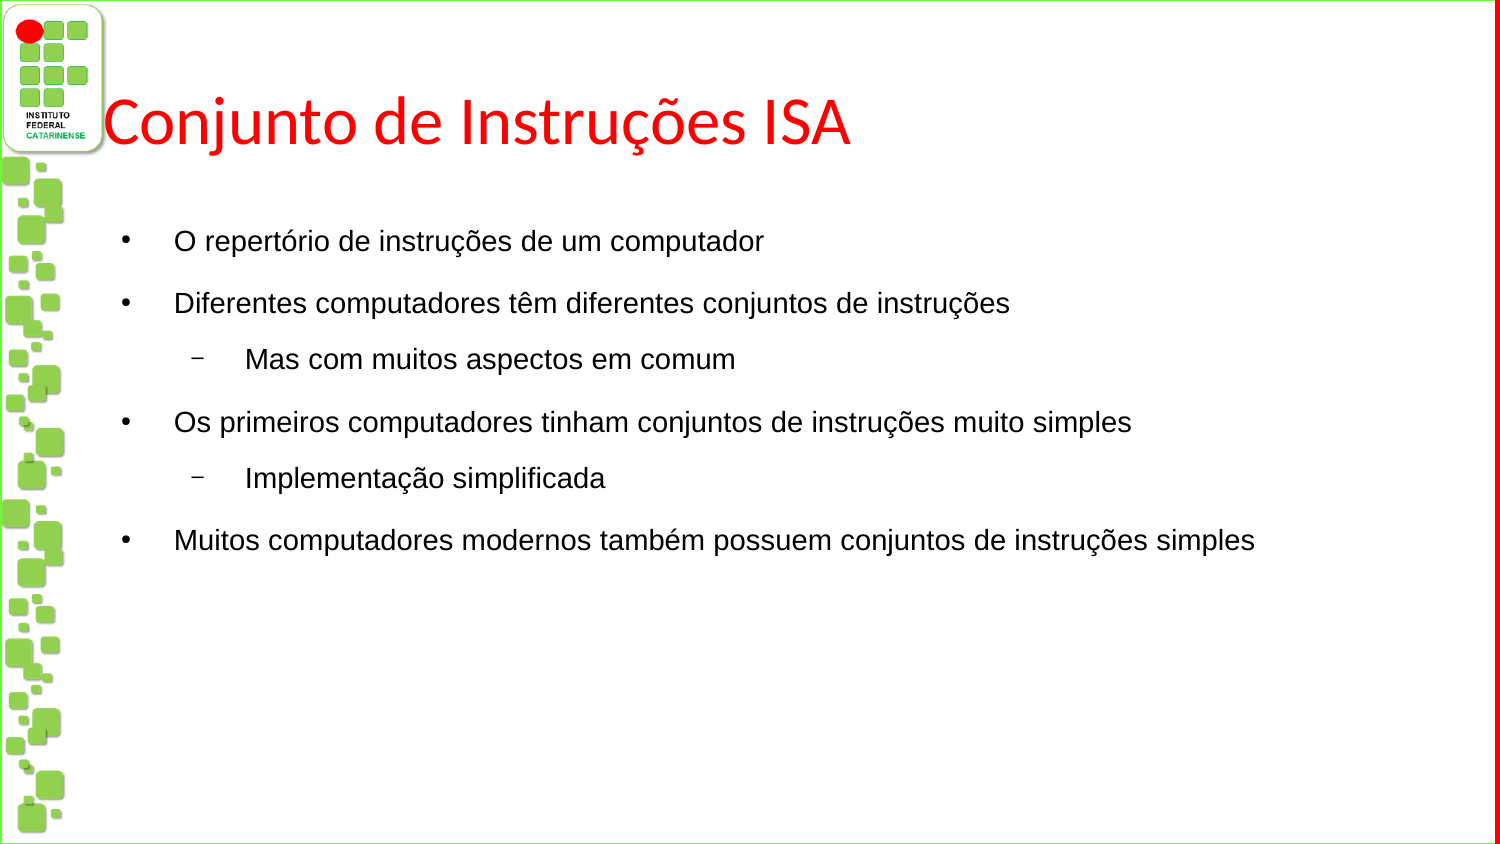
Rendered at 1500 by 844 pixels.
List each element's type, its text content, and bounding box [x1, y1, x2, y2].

list O repertório de instruções de um computador Diferentes computadores têm diferentes conjuntos de instruções Mas com muitos aspectos em comum Os primeiros computadores tinham conjuntos de instruções muito simples Implementação simplificada Muitos computadores modernos também possuem conjuntos de instruções simples [103, 224, 1397, 760]
title Conjunto de Instruções ISA [103, 44, 1397, 208]
picture [0, 0, 1500, 844]
